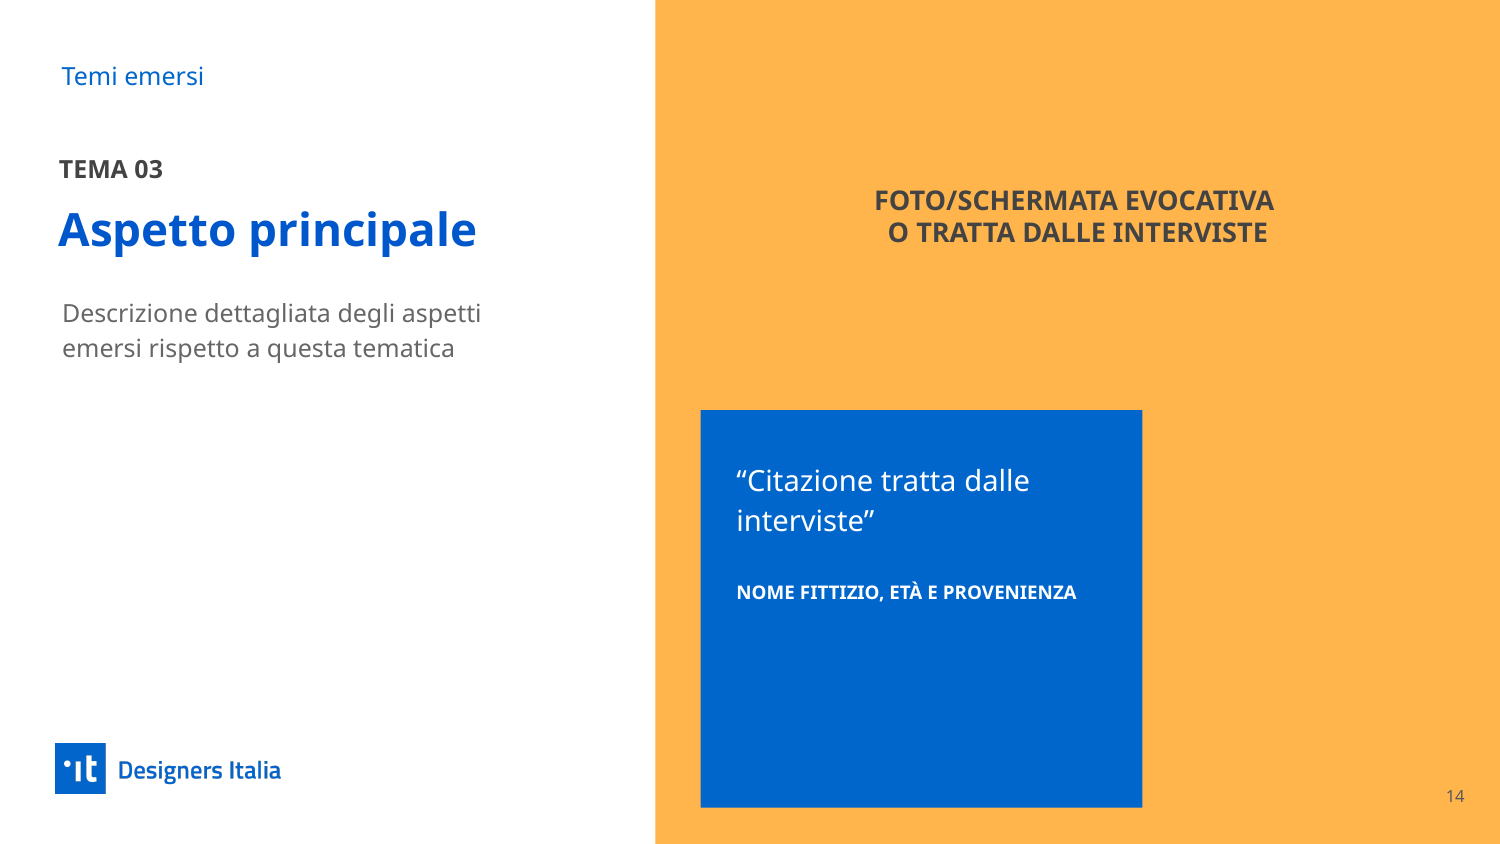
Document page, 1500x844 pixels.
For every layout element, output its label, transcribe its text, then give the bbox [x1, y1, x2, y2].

text_box FOTO/SCHERMATA EVOCATIVA O TRATTA DALLE INTERVISTE [802, 168, 1353, 214]
slide_number <number> [1389, 764, 1480, 830]
text_box Temi emersi [46, 52, 684, 99]
text_box Descrizione dettagliata degli aspetti emersi rispetto a questa tematica [47, 278, 533, 688]
text_box “Citazione tratta dalle interviste” NOME FITTIZIO, ETÀ E PROVENIENZA [721, 441, 1117, 585]
text_box [655, 0, 1500, 844]
picture [55, 743, 294, 794]
text_box Aspetto principale [43, 177, 568, 262]
text_box TEMA 03 [43, 139, 204, 177]
